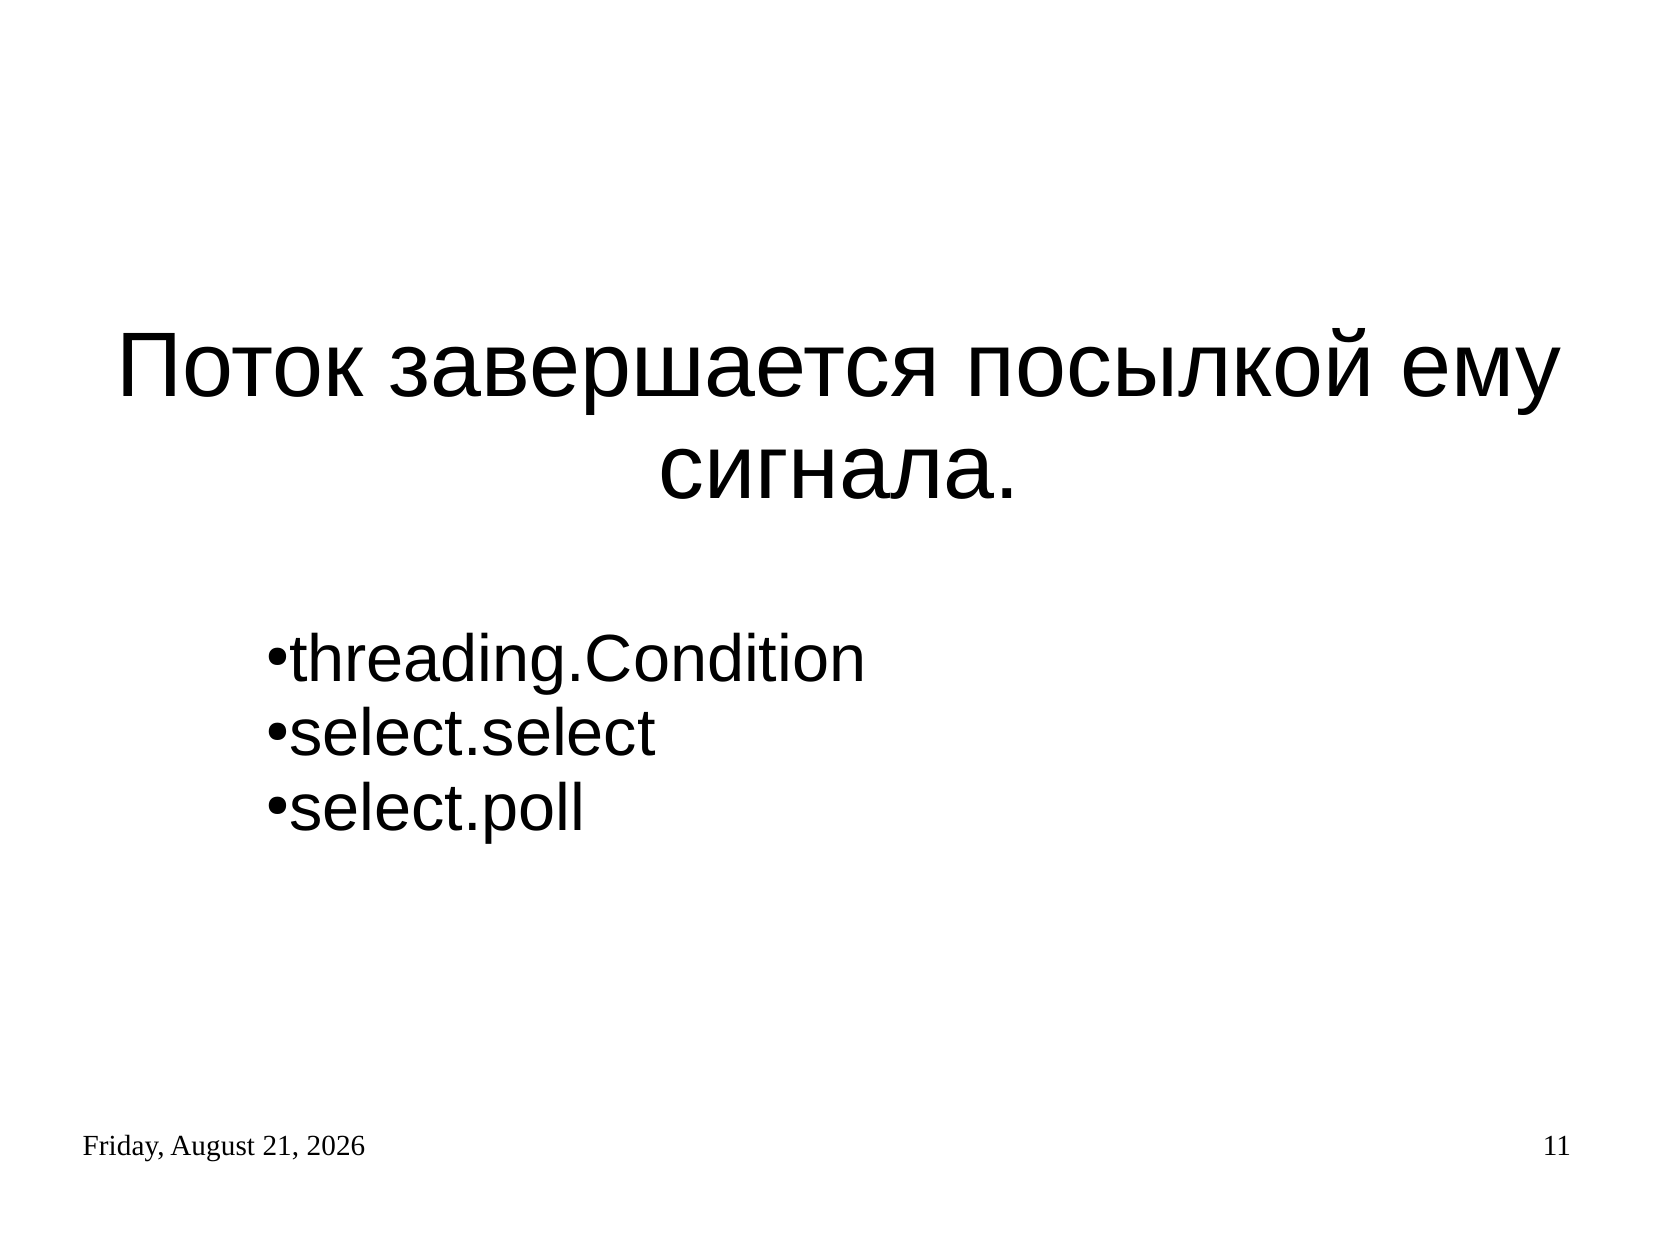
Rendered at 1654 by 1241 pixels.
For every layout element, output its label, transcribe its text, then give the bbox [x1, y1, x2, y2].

subtitle Поток завершается посылкой ему сигнала. threading.Condition select.select select.poll [107, 49, 1572, 1109]
